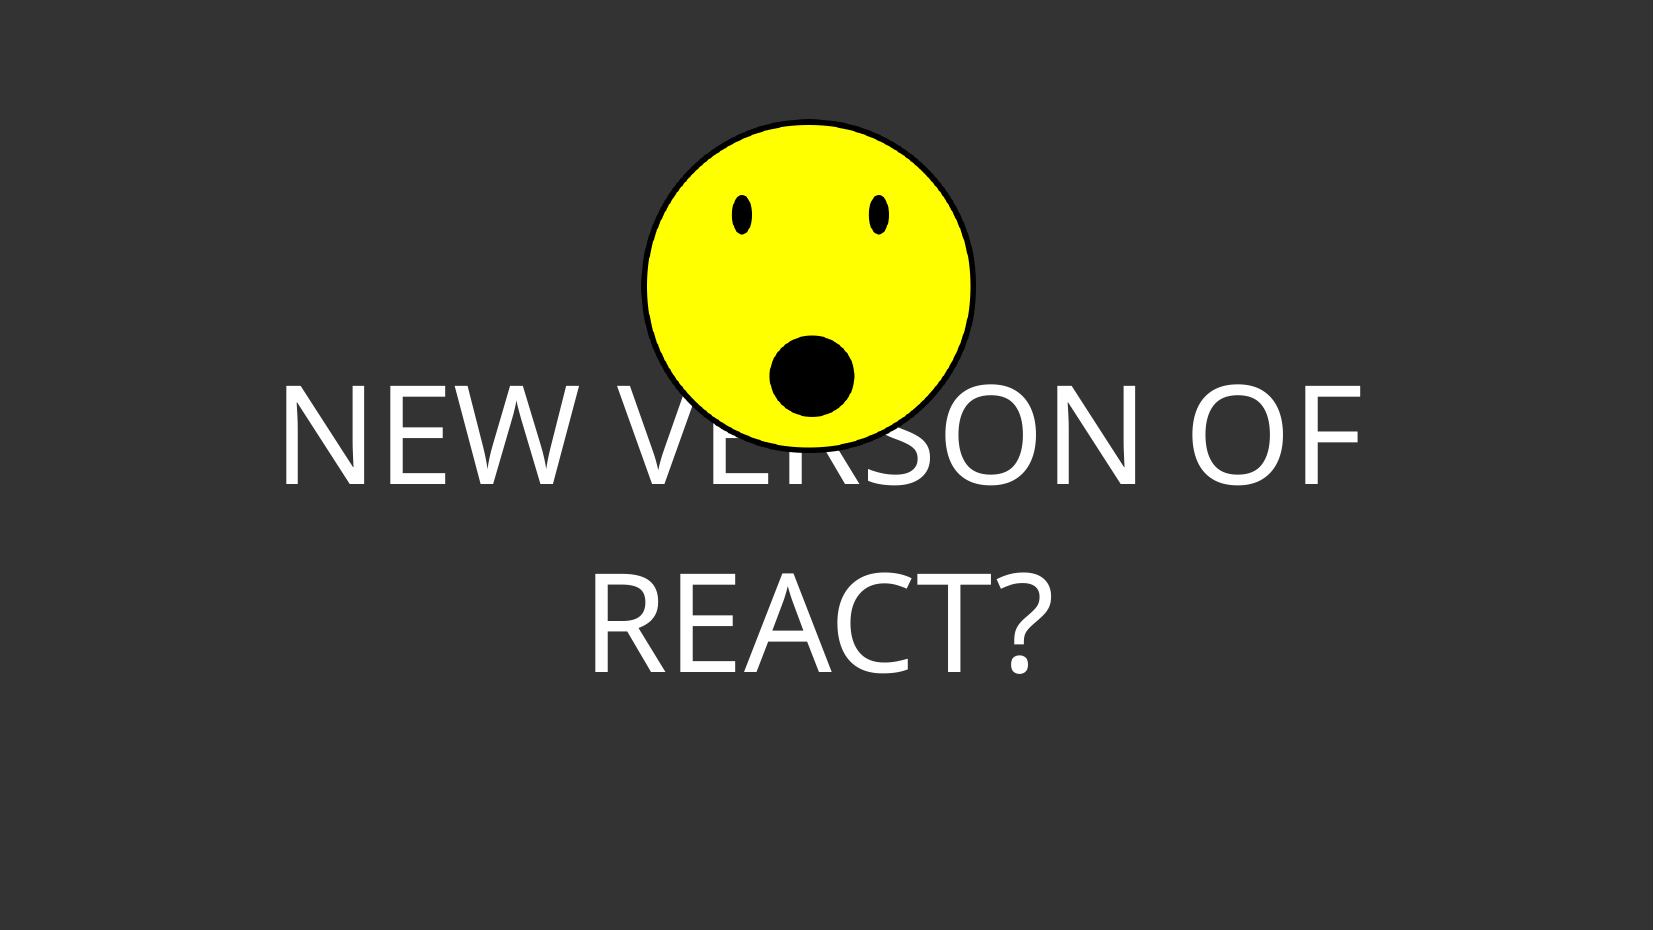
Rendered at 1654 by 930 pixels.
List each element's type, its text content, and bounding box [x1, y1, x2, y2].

subtitle NEW VERSON OF REACT? [75, 165, 1563, 886]
picture [641, 119, 976, 453]
